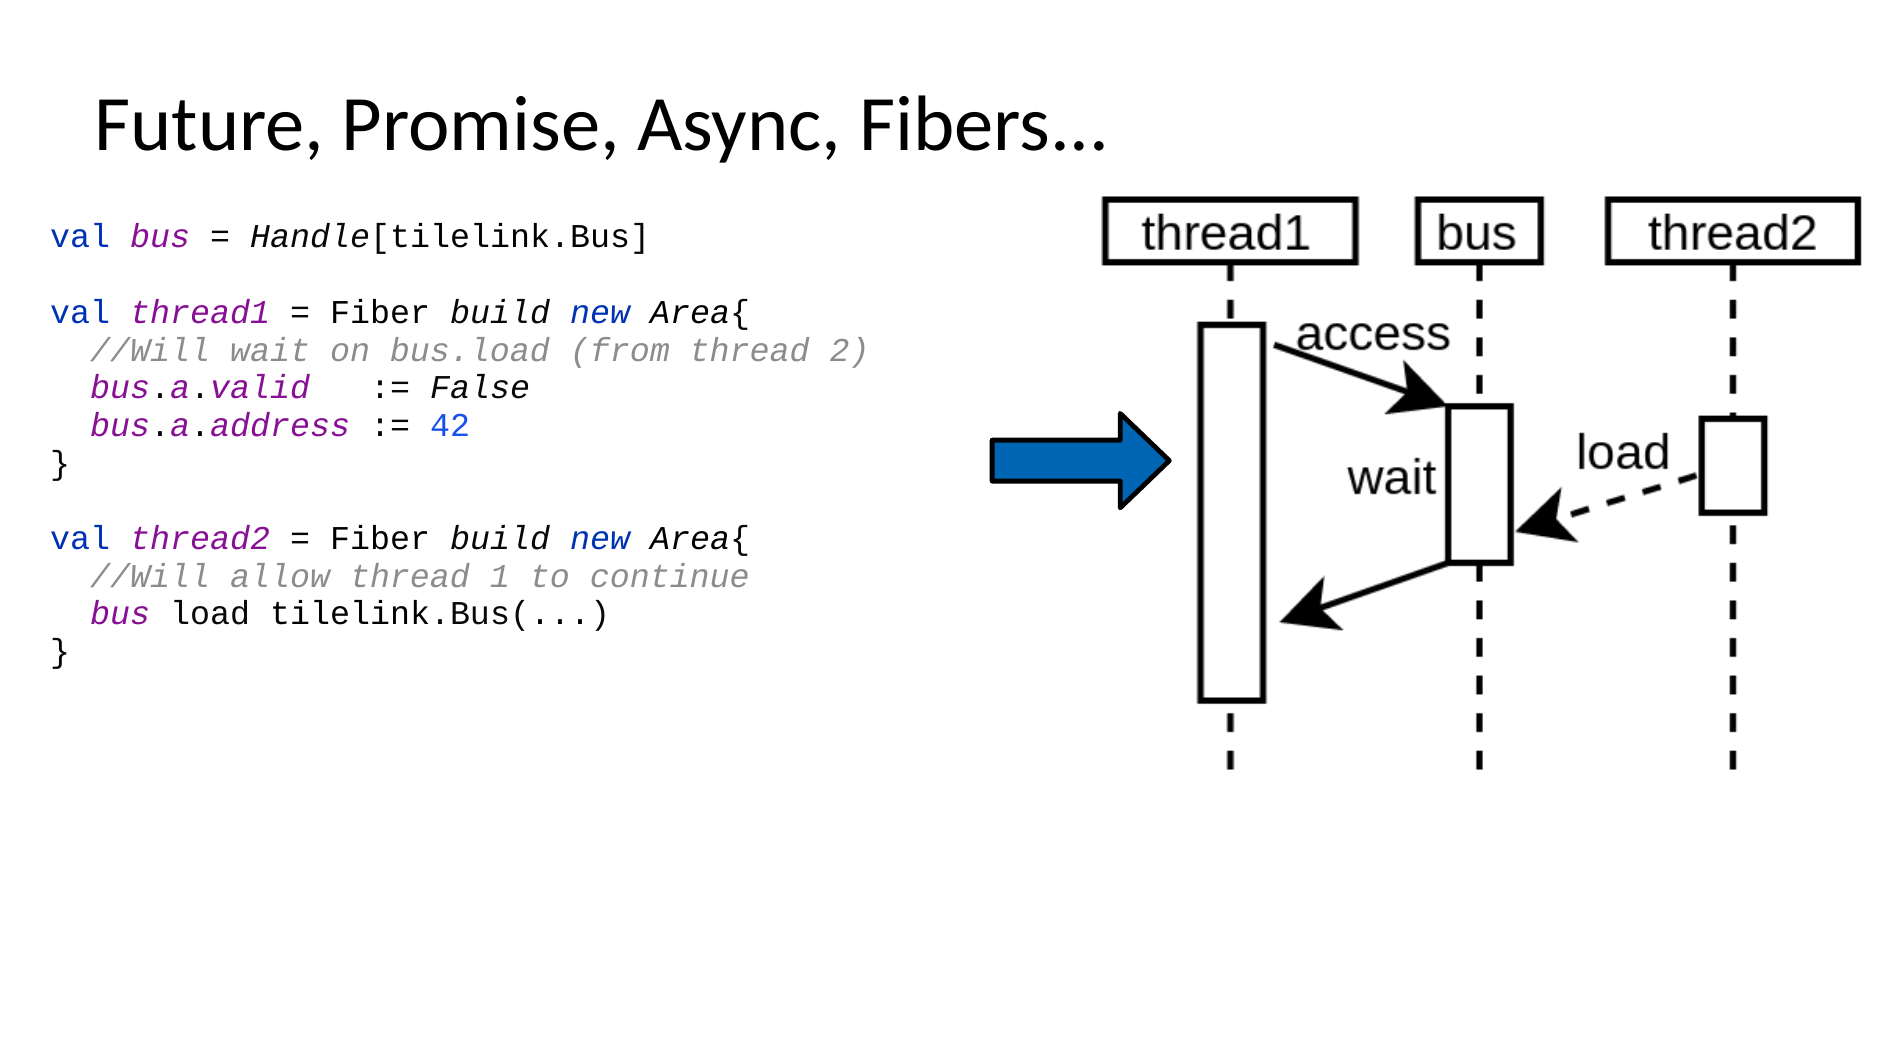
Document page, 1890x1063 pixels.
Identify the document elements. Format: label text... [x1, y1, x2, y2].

picture [1039, 131, 1890, 845]
text_box val bus = Handle[tilelink.Bus] val thread1 = Fiber build new Area{ //Will wait on bus.load (from thread 2) bus.a.valid := False bus.a.address := 42 } val thread2 = Fiber build new Area{ //Will allow thread 1 to continue bus load tilelink.Bus(...) } [35, 212, 1099, 1063]
title Future, Promise, Async, Fibers... [94, 42, 1796, 212]
